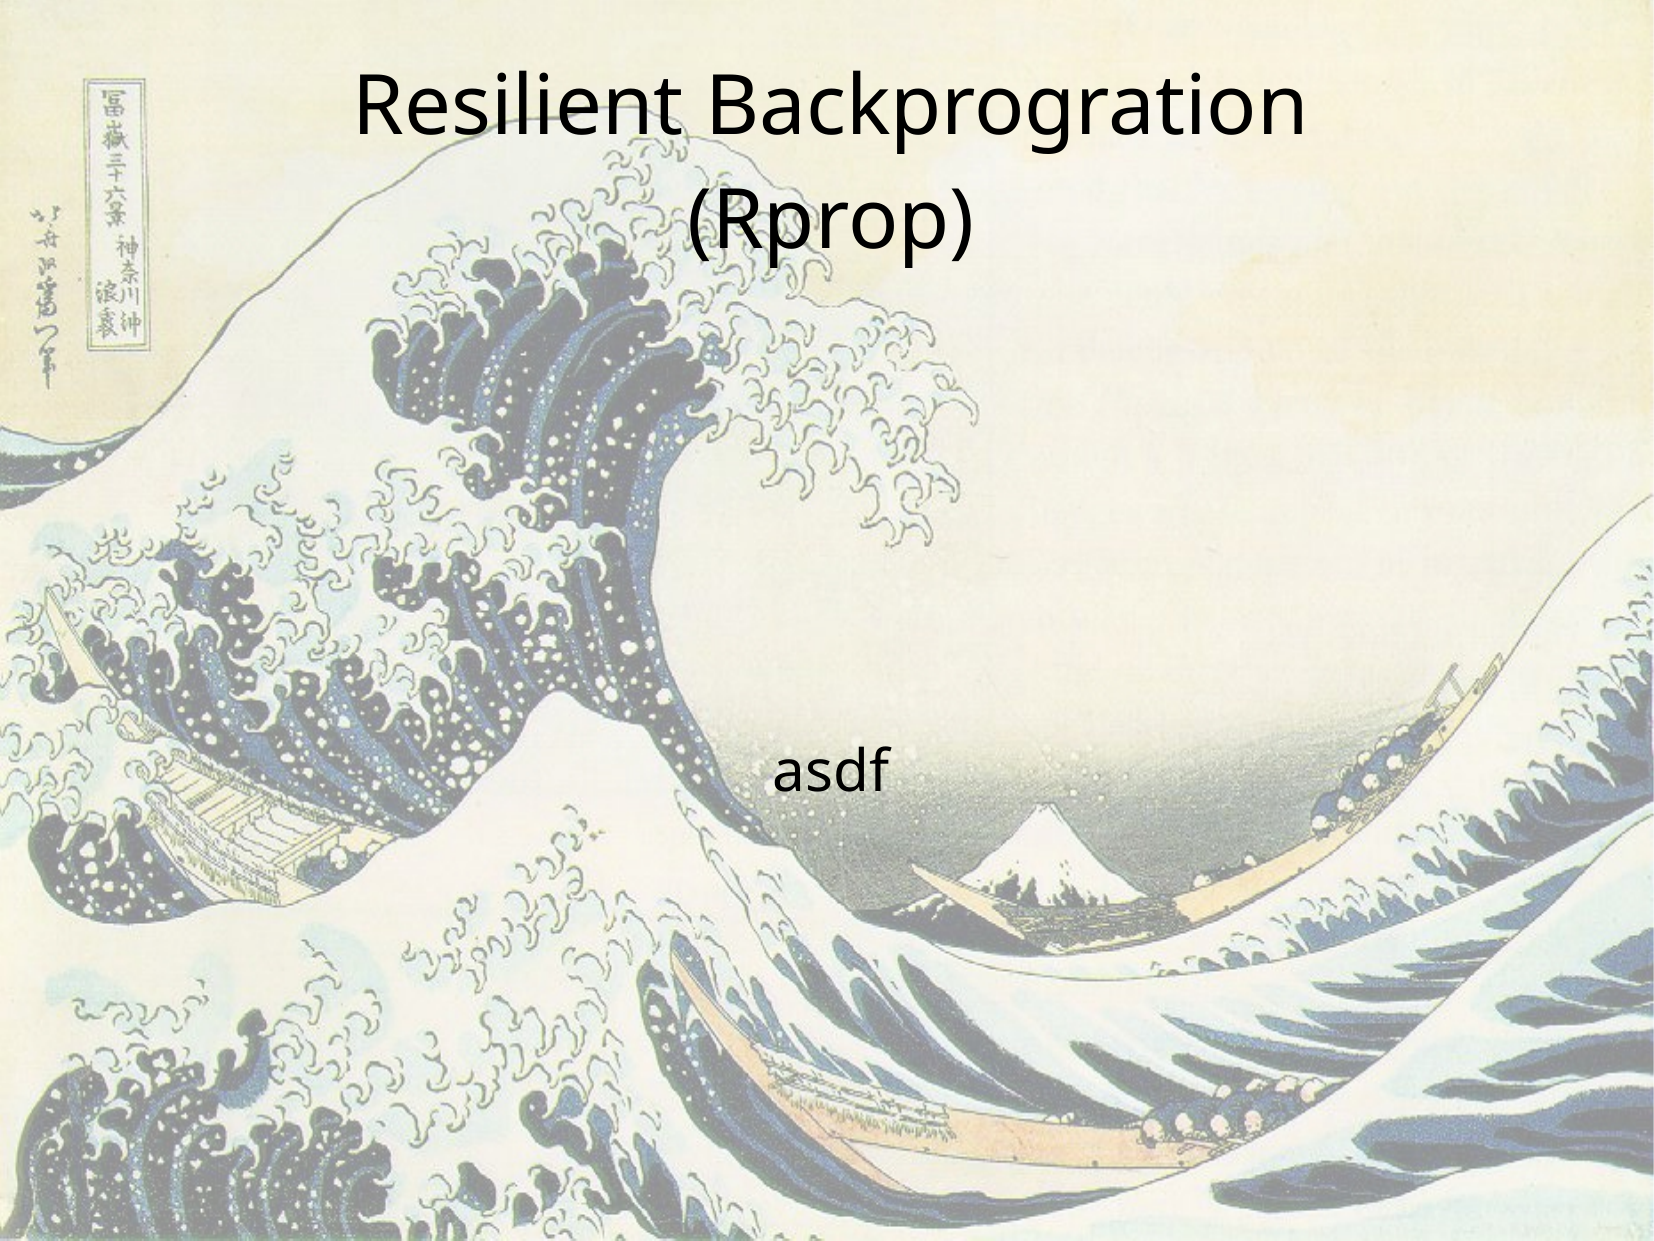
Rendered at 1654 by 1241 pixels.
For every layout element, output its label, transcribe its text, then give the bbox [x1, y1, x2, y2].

picture [0, 0, 1654, 1241]
subtitle asdf [86, 337, 1576, 1201]
title Resilient Backprogration (Rprop) [86, 54, 1576, 264]
